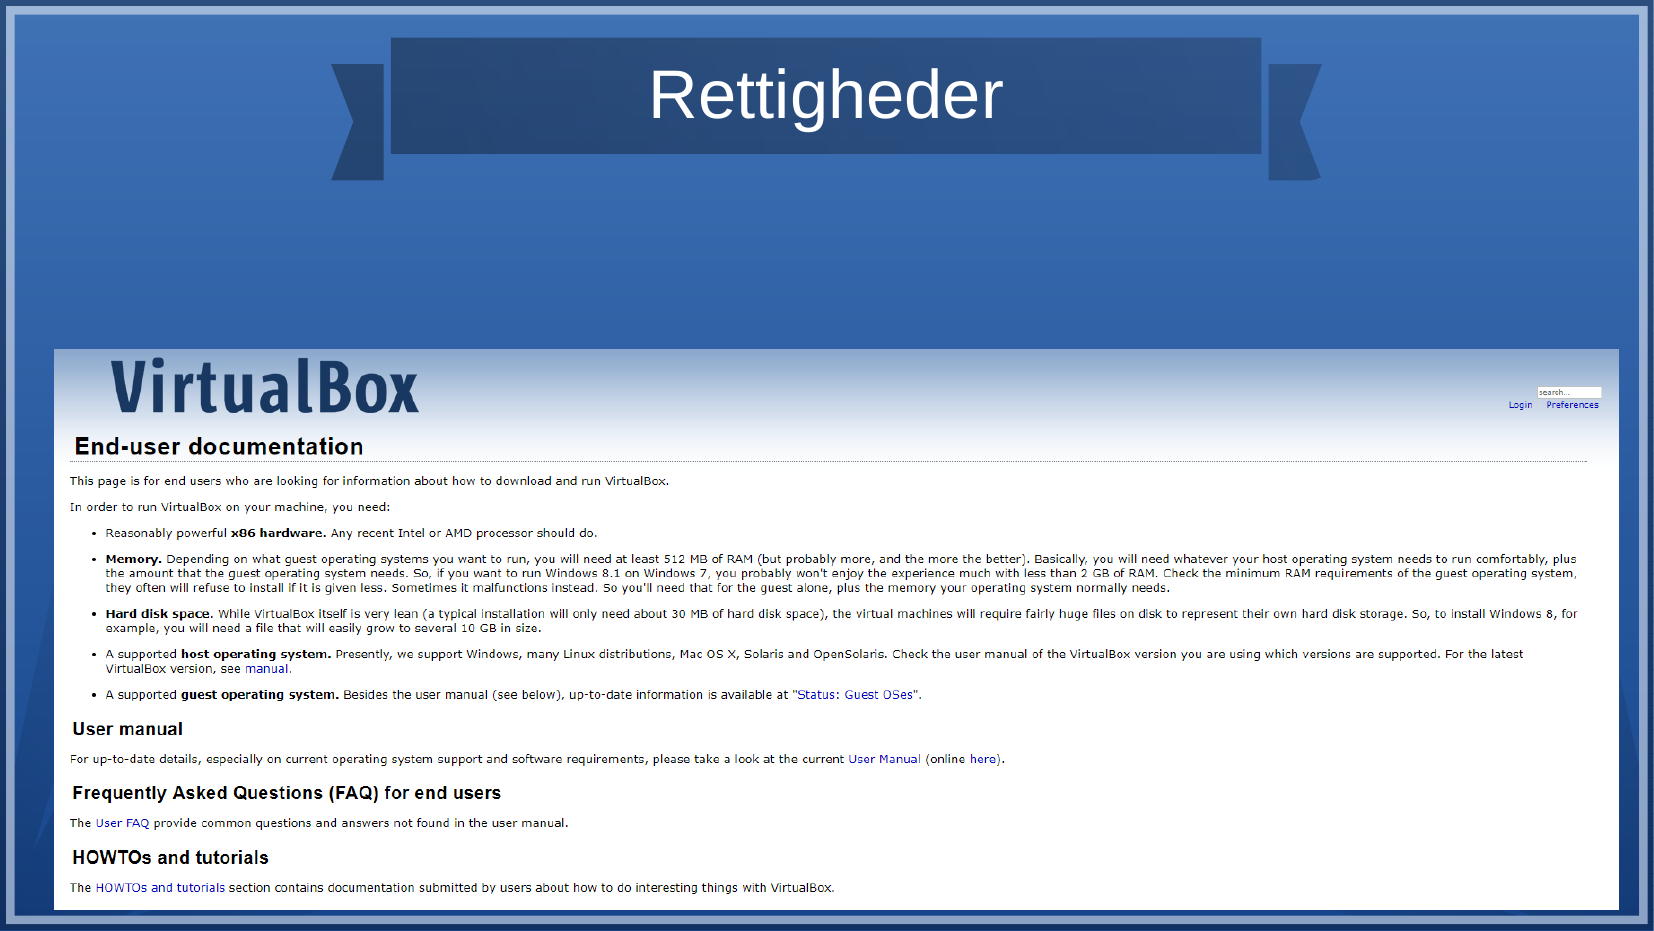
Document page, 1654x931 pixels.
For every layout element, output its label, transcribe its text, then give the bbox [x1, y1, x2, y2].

title Rettigheder [389, 35, 1264, 154]
picture [54, 349, 1619, 910]
